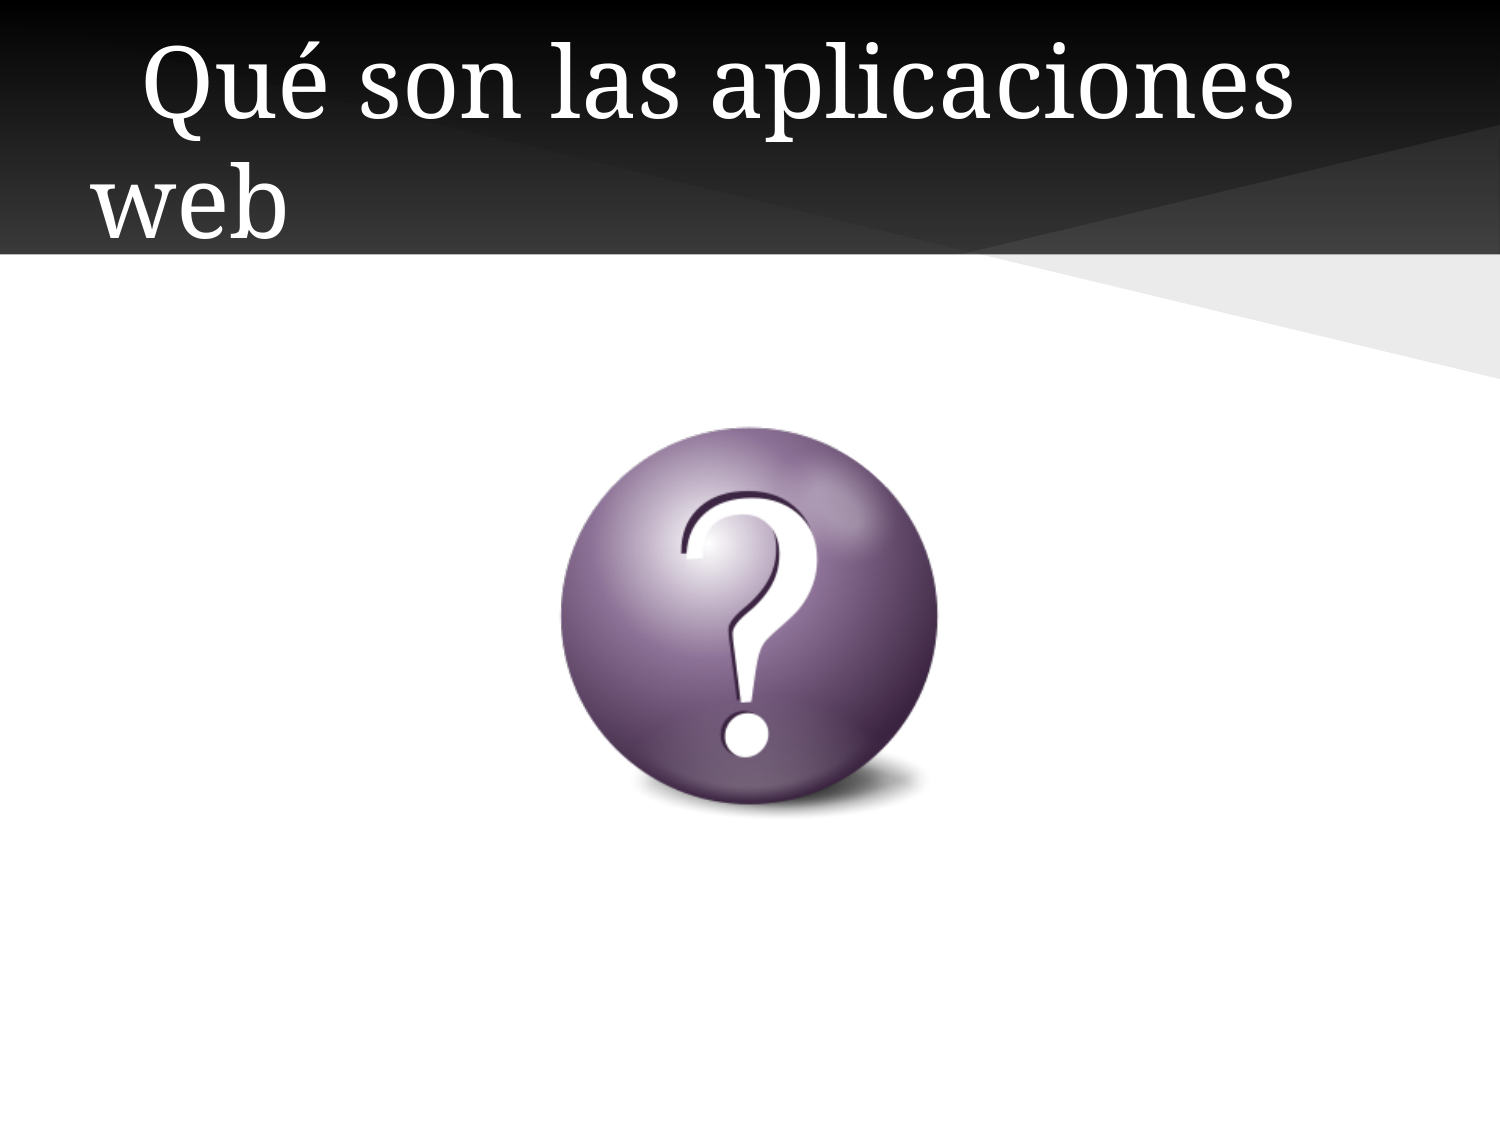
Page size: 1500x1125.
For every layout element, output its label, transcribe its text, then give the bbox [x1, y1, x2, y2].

title Qué son las aplicaciones web [75, 45, 1425, 233]
text_box [549, 425, 950, 825]
